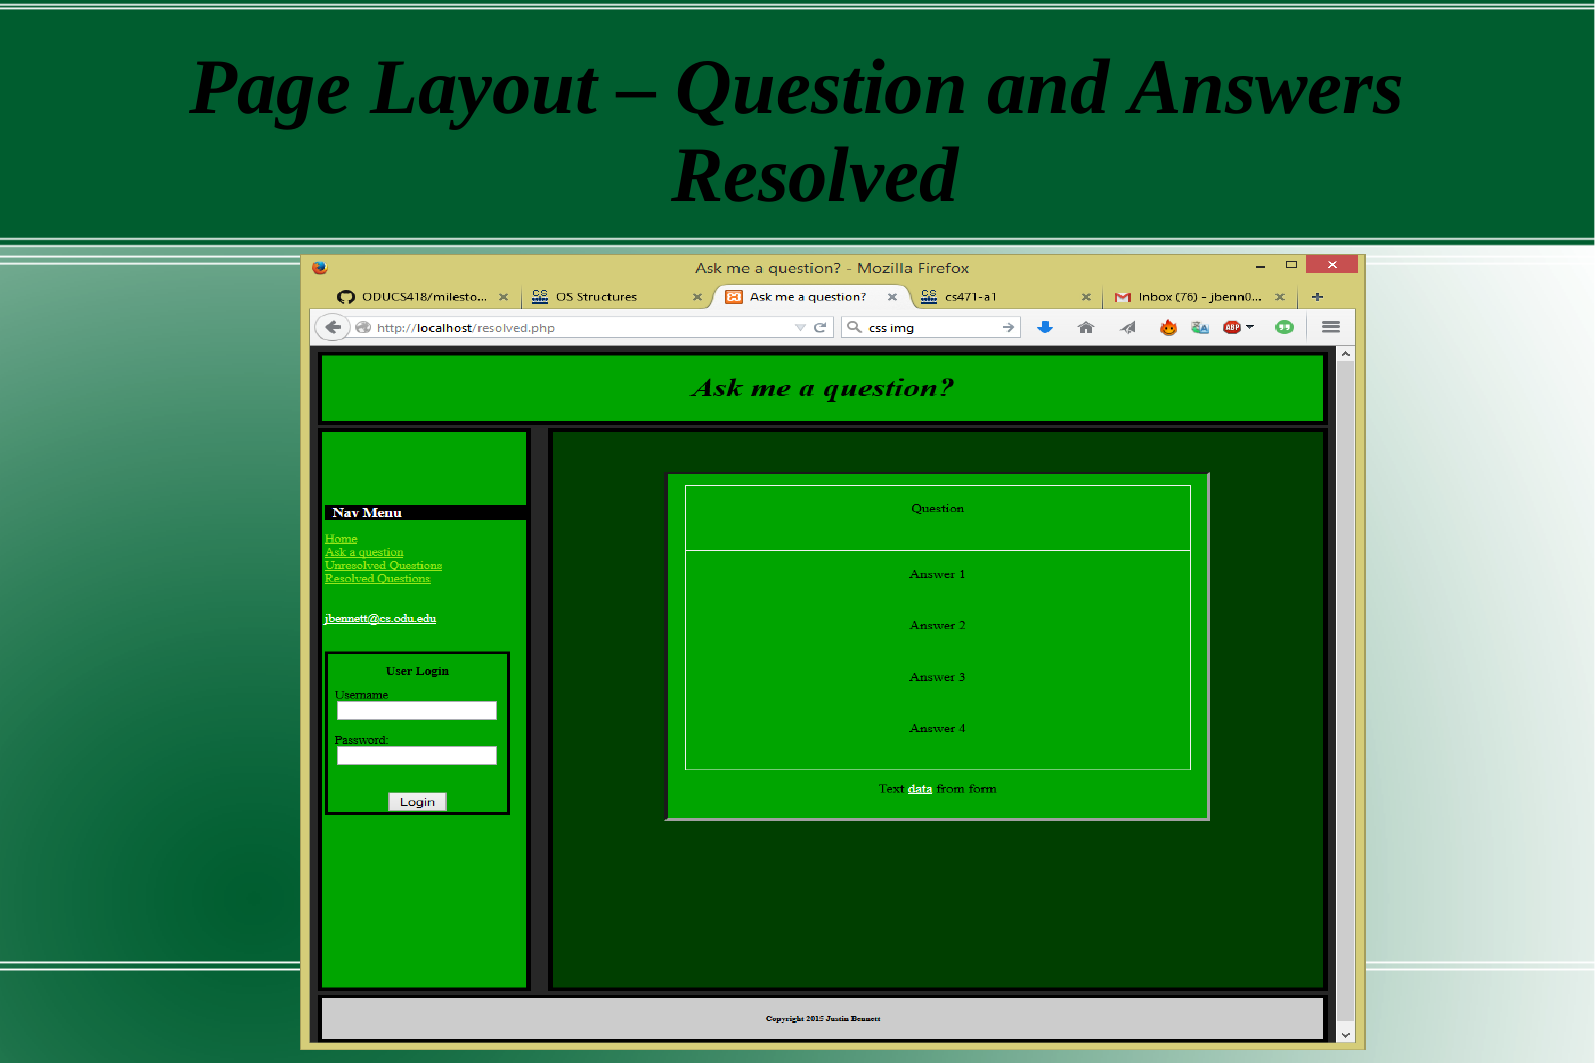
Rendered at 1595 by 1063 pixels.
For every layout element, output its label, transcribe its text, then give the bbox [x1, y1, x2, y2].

title Page Layout – Question and Answers Resolved [79, 42, 1515, 220]
picture [0, 0, 1595, 1063]
